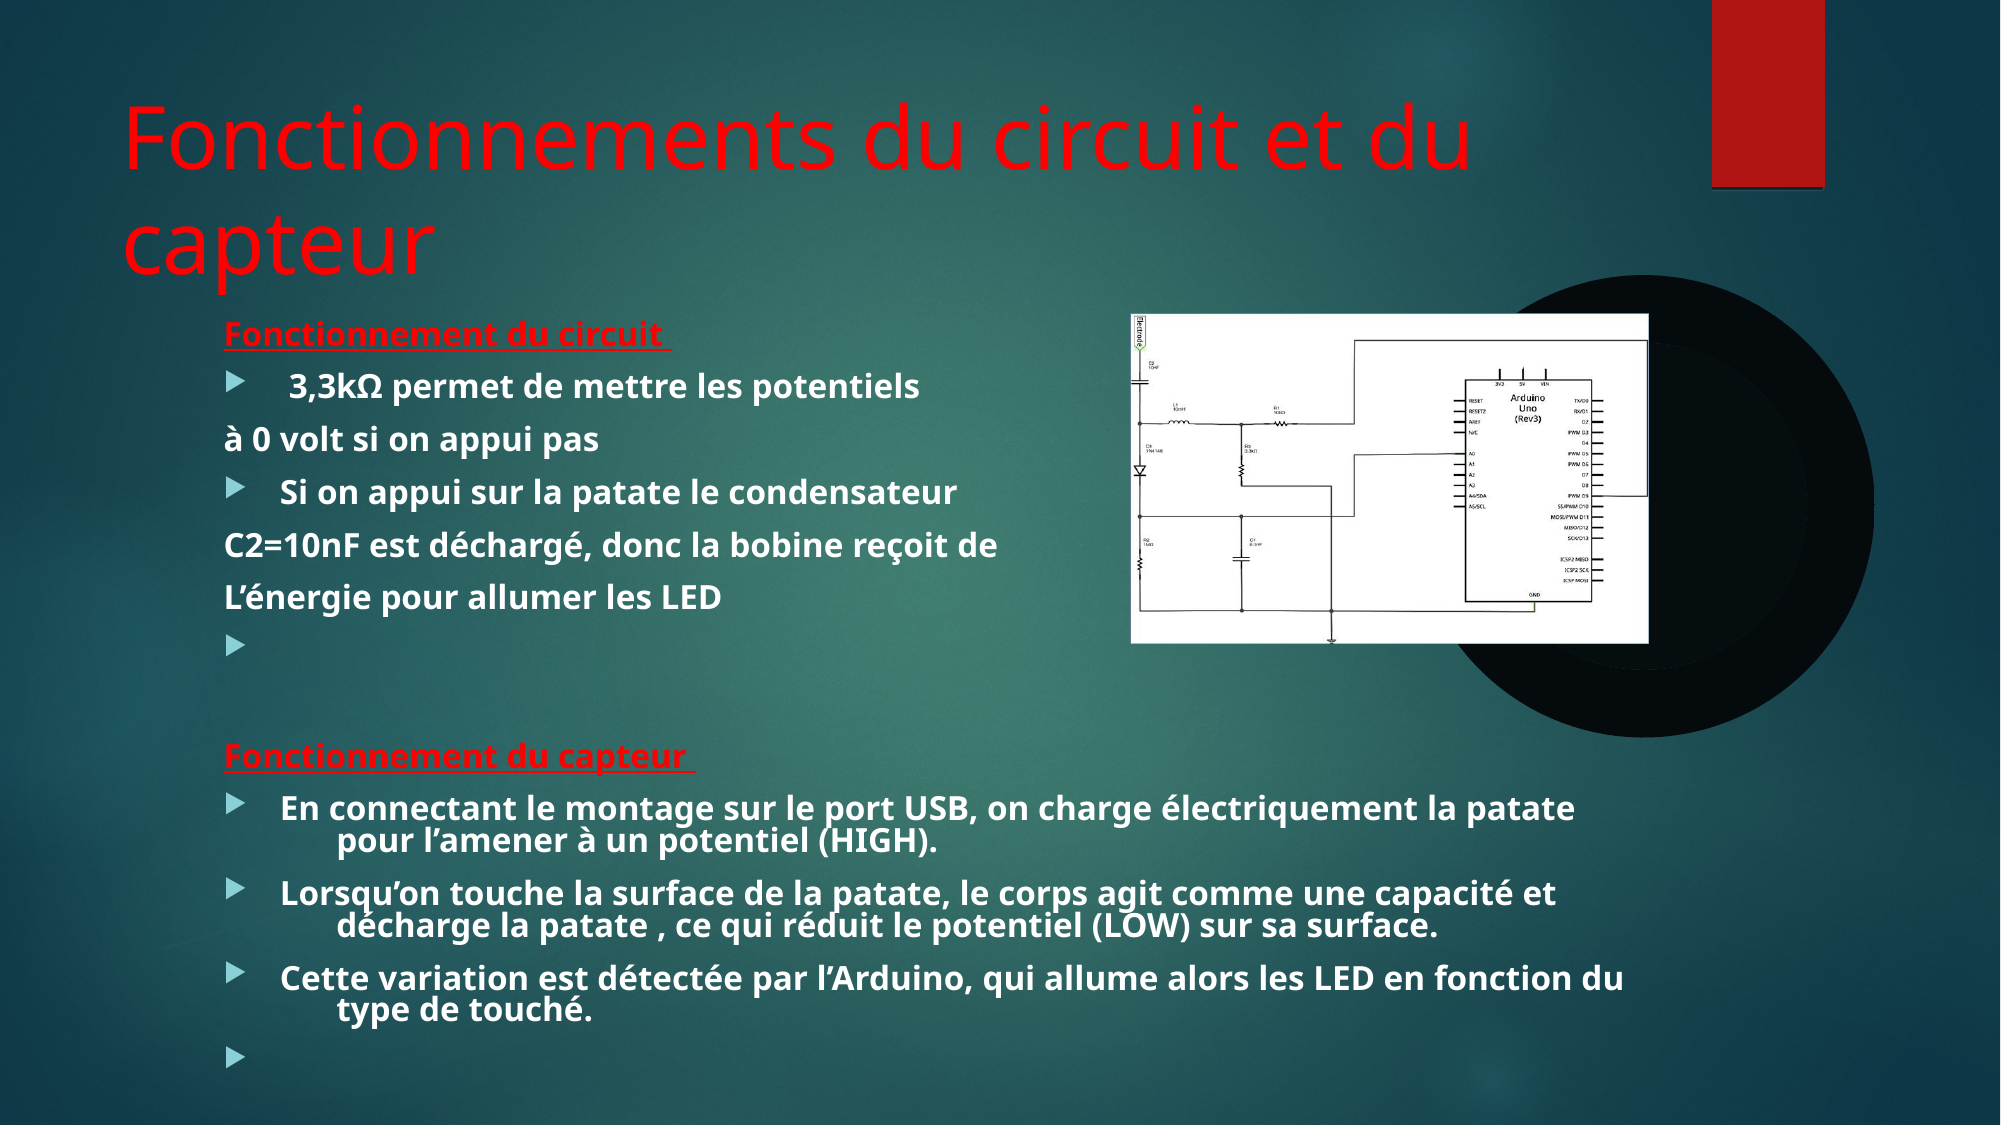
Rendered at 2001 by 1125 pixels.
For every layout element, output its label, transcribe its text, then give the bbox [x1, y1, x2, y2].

title Fonctionnements du circuit et du capteur [106, 74, 1649, 356]
list Fonctionnement du circuit 3,3kΩ permet de mettre les potentiels à 0 volt si on appui pas Si on appui sur la patate le condensateur C2=10nF est déchargé, donc la bobine reçoit de L’énergie pour allumer les LED Fonctionnement du capteur En connectant le montage sur le port USB, on charge électriquement la patate pour l’amener à un potentiel (HIGH). Lorsqu’on touche la surface de la patate, le corps agit comme une capacité et décharge la patate , ce qui réduit le potentiel (LOW) sur sa surface. Cette variation est détectée par l’Arduino, qui allume alors les LED en fonction du type de touché. [208, 313, 1677, 1064]
picture [1130, 313, 1649, 644]
